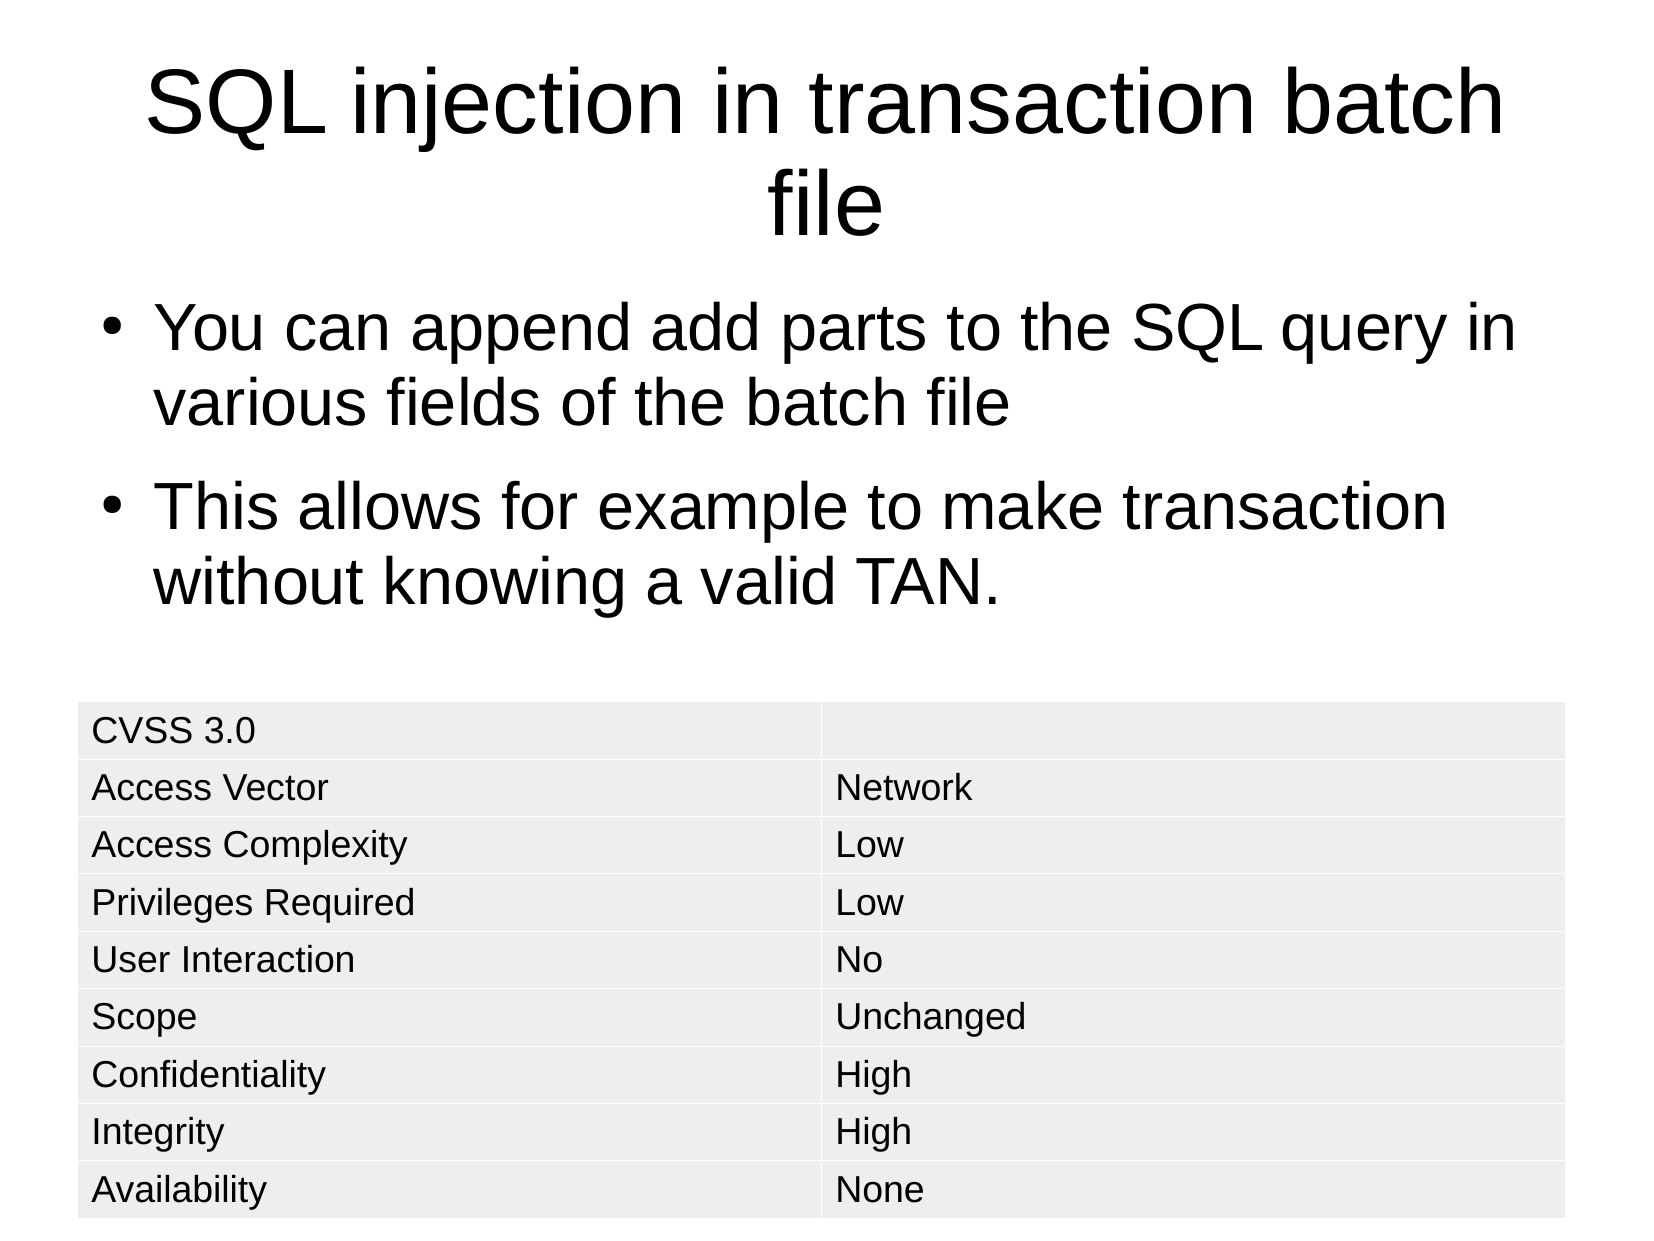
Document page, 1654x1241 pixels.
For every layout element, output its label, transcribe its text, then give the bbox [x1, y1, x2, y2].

table_cell Availability [78, 1161, 821, 1218]
table_cell Scope [78, 989, 821, 1046]
table_cell High [822, 1104, 1565, 1160]
table_cell User Interaction [78, 932, 821, 988]
table_cell Integrity [78, 1104, 821, 1160]
table_cell Low [822, 817, 1565, 873]
table_cell Privileges Required [78, 874, 821, 931]
table_cell Access Vector [78, 760, 821, 816]
table_cell Unchanged [822, 989, 1565, 1046]
title SQL injection in transaction batch file [82, 49, 1571, 257]
table_cell No [822, 932, 1565, 988]
list You can append add parts to the SQL query in various fields of the batch file This allows for example to make transaction without knowing a valid TAN. [82, 290, 1571, 1010]
table_cell Access Complexity [78, 817, 821, 873]
table_cell Confidentiality [78, 1047, 821, 1103]
table_cell Network [822, 760, 1565, 816]
table_cell High [822, 1047, 1565, 1103]
table_header [822, 702, 1565, 759]
table_cell Low [822, 874, 1565, 931]
table_cell None [822, 1161, 1565, 1218]
table_header CVSS 3.0 [78, 702, 821, 759]
